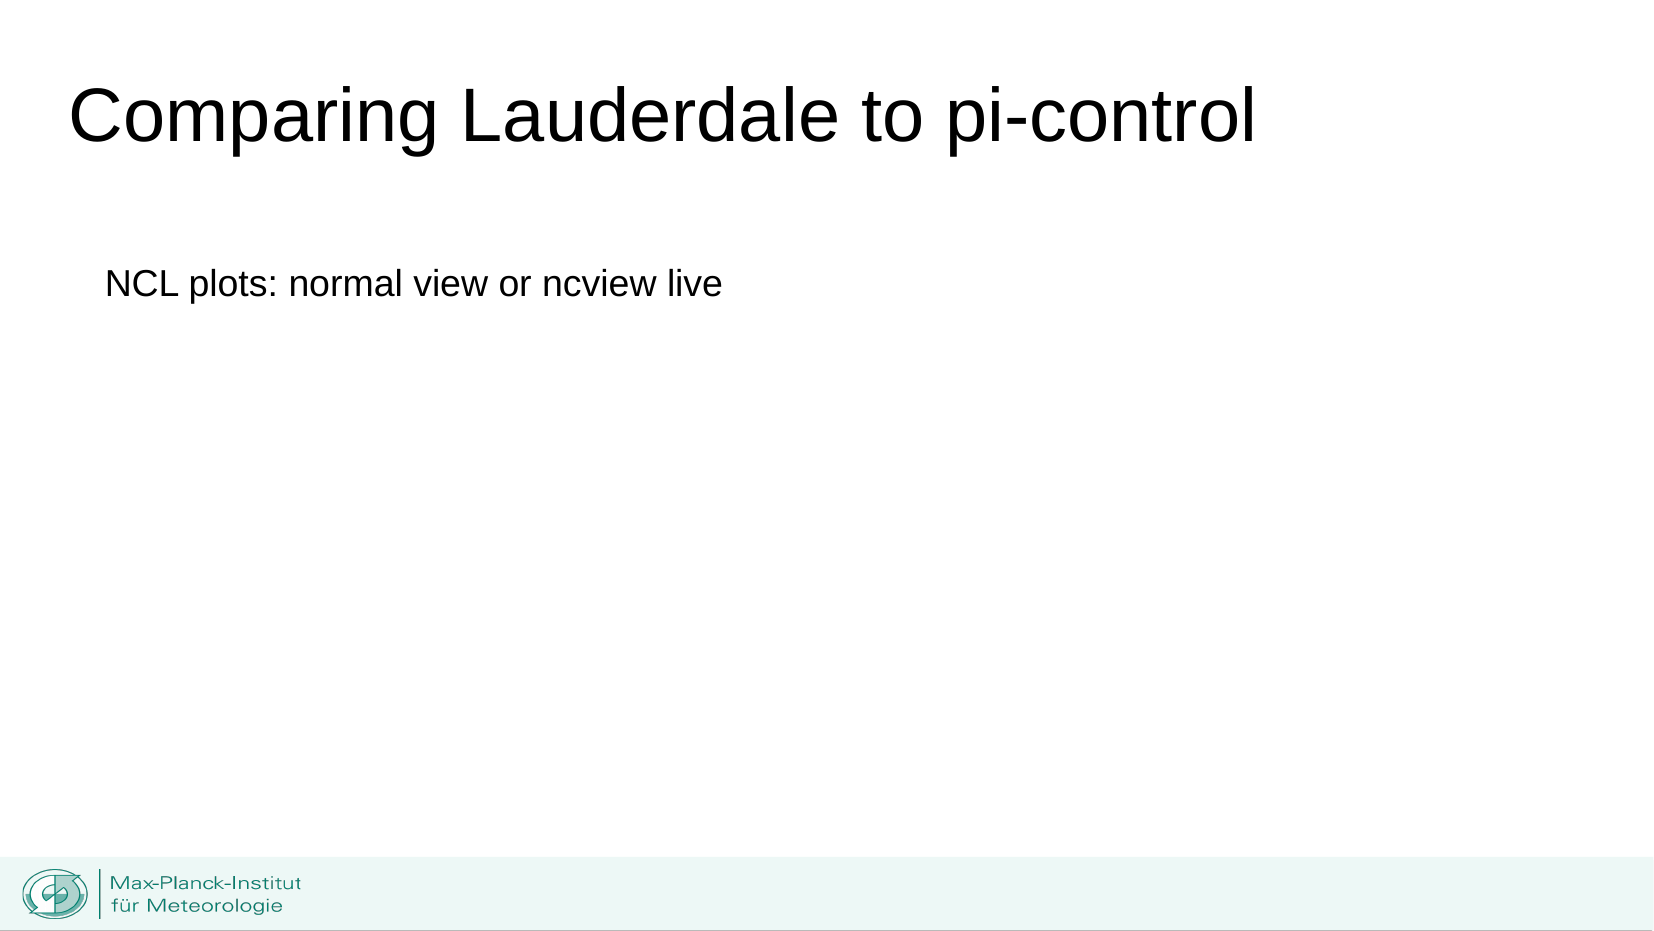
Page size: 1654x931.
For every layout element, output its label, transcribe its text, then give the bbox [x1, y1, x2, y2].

title Comparing Lauderdale to pi-control [68, 37, 1571, 193]
text_box NCL plots: normal view or ncview live [90, 255, 811, 396]
